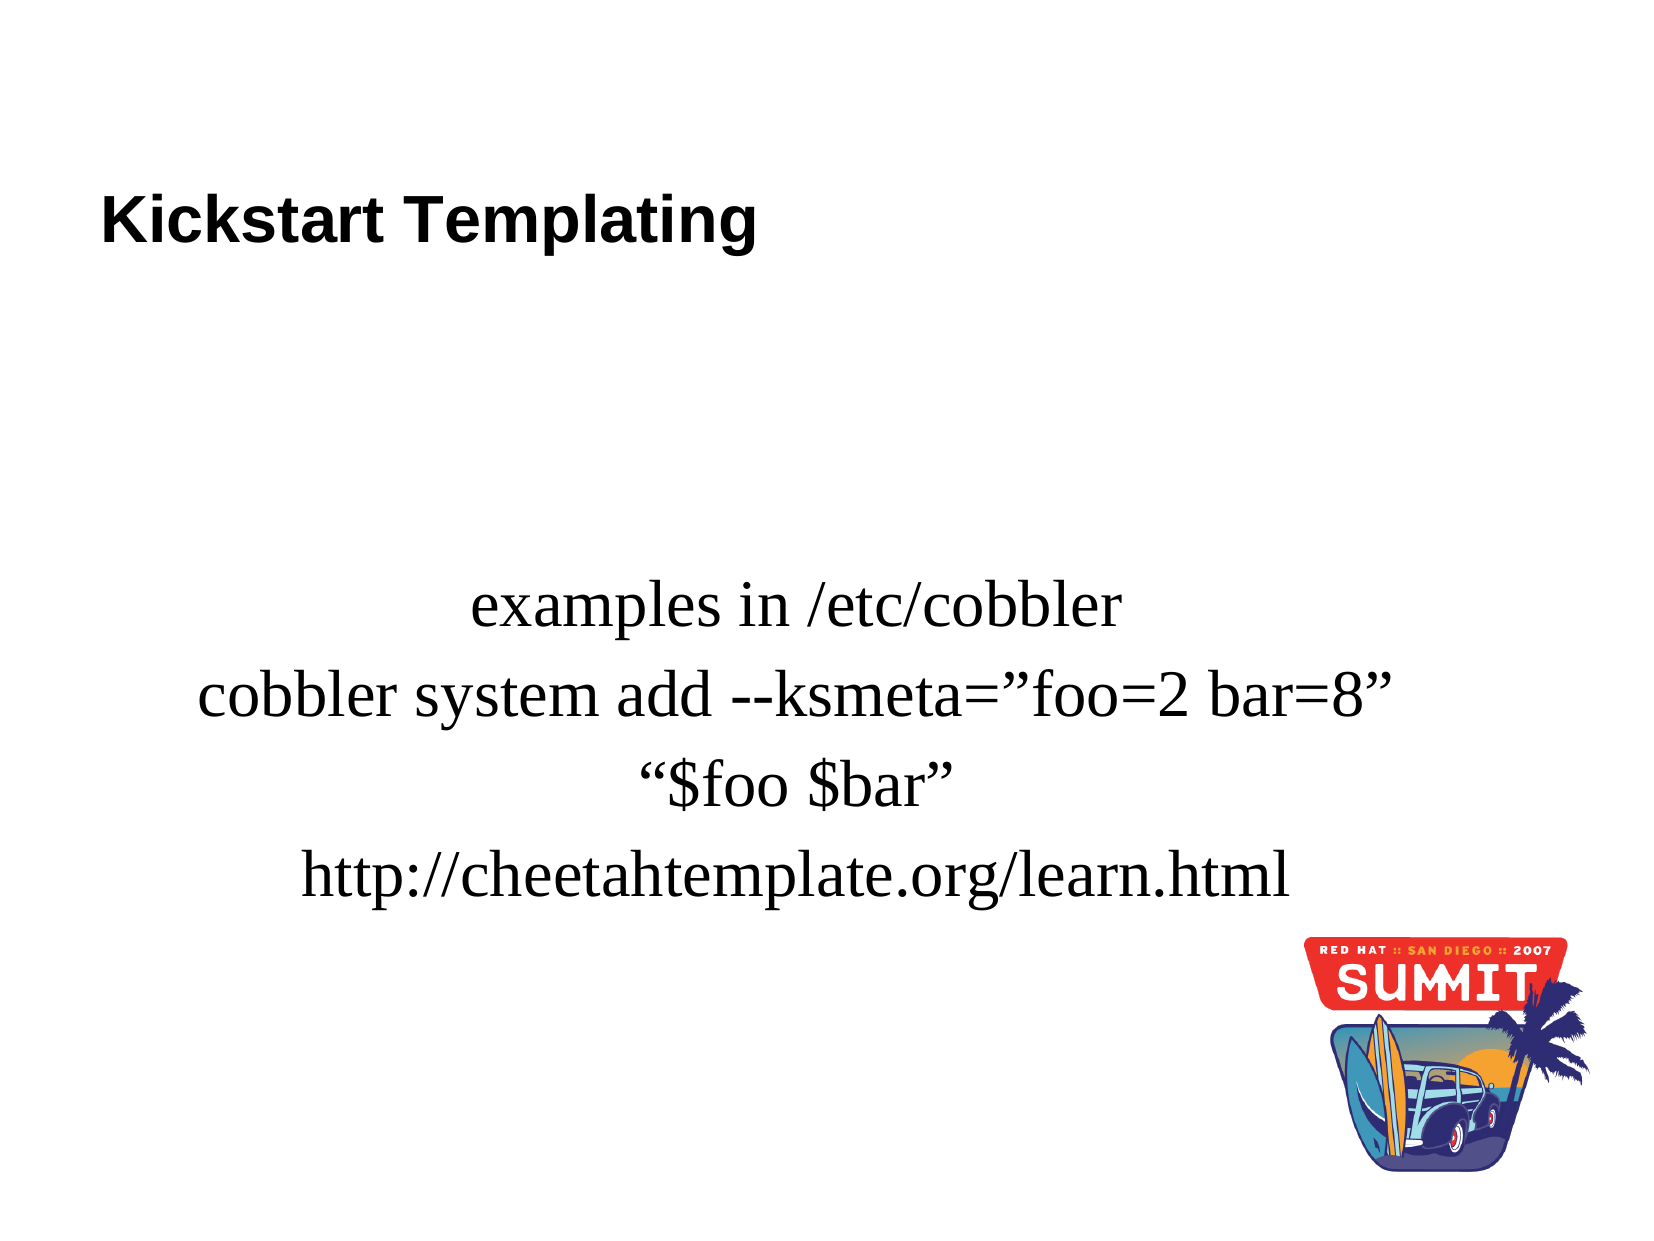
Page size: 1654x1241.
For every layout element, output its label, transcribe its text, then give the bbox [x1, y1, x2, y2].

title Kickstart Templating [100, 164, 1506, 275]
picture [1500, 937, 1590, 1172]
subtitle examples in /etc/cobbler cobbler system add --ksmeta=”foo=2 bar=8” “$foo $bar” http://cheetahtemplate.org/learn.html [94, 304, 1500, 1174]
